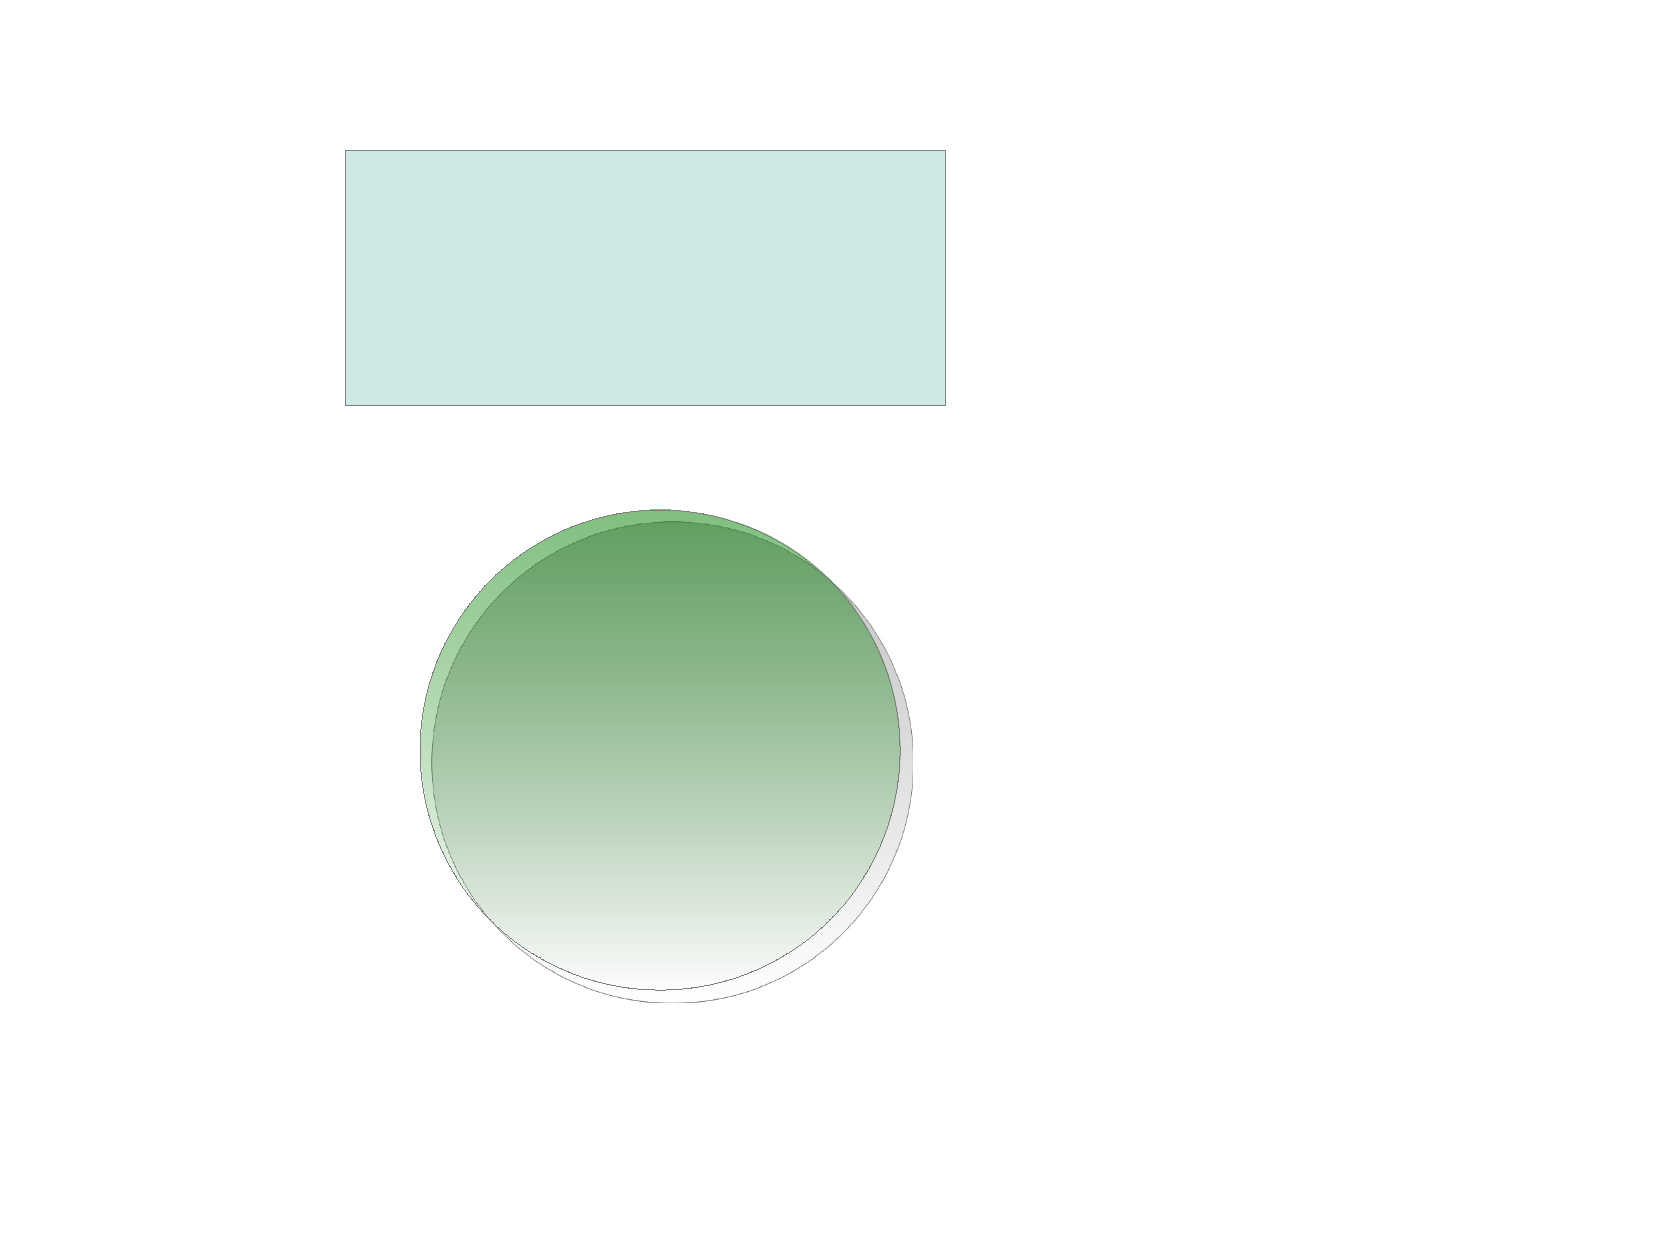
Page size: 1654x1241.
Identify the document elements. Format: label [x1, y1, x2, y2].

text_box [420, 510, 901, 991]
text_box [345, 150, 946, 406]
